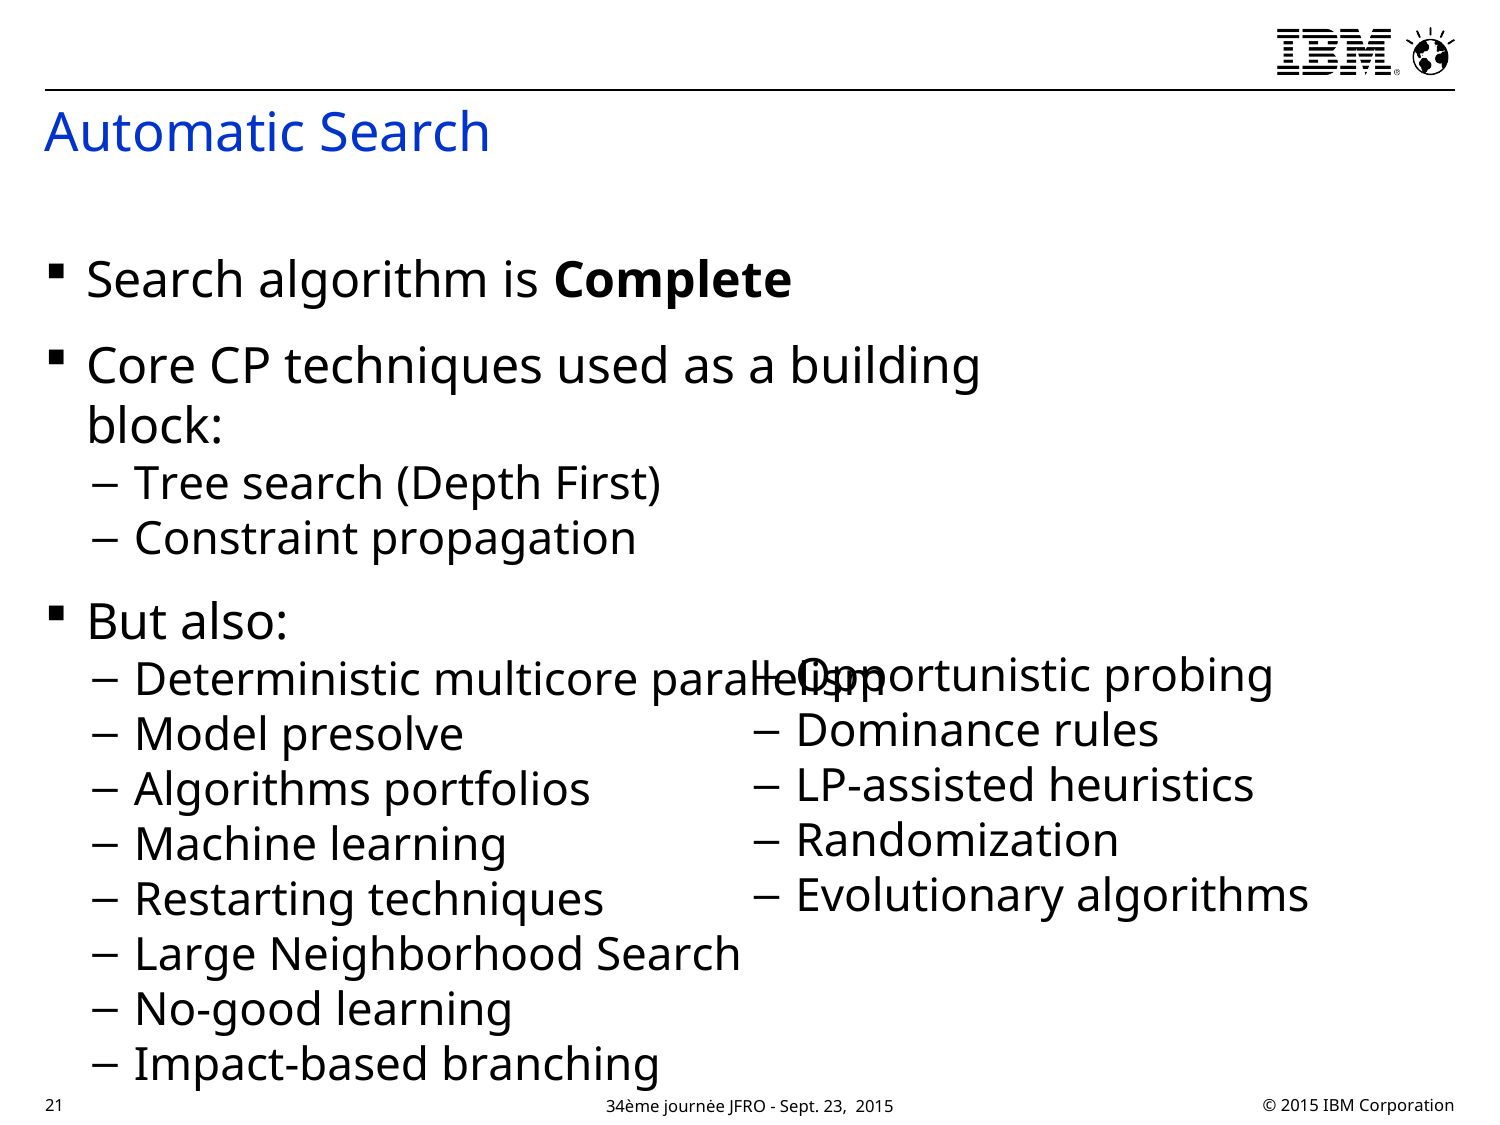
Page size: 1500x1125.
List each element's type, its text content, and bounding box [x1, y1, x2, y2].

picture [1260, 10, 1468, 90]
title Automatic Search [29, 97, 1455, 203]
list Opportunistic probing Dominance rules LP-assisted heuristics Randomization Evolutionary algorithms [691, 588, 1390, 979]
list Search algorithm is Complete Core CP techniques used as a building block: Tree search (Depth First) Constraint propagation But also: Deterministic multicore parallelism Model presolve Algorithms portfolios Machine learning Restarting techniques Large Neighborhood Search No-good learning Impact-based branching [29, 239, 1081, 1125]
